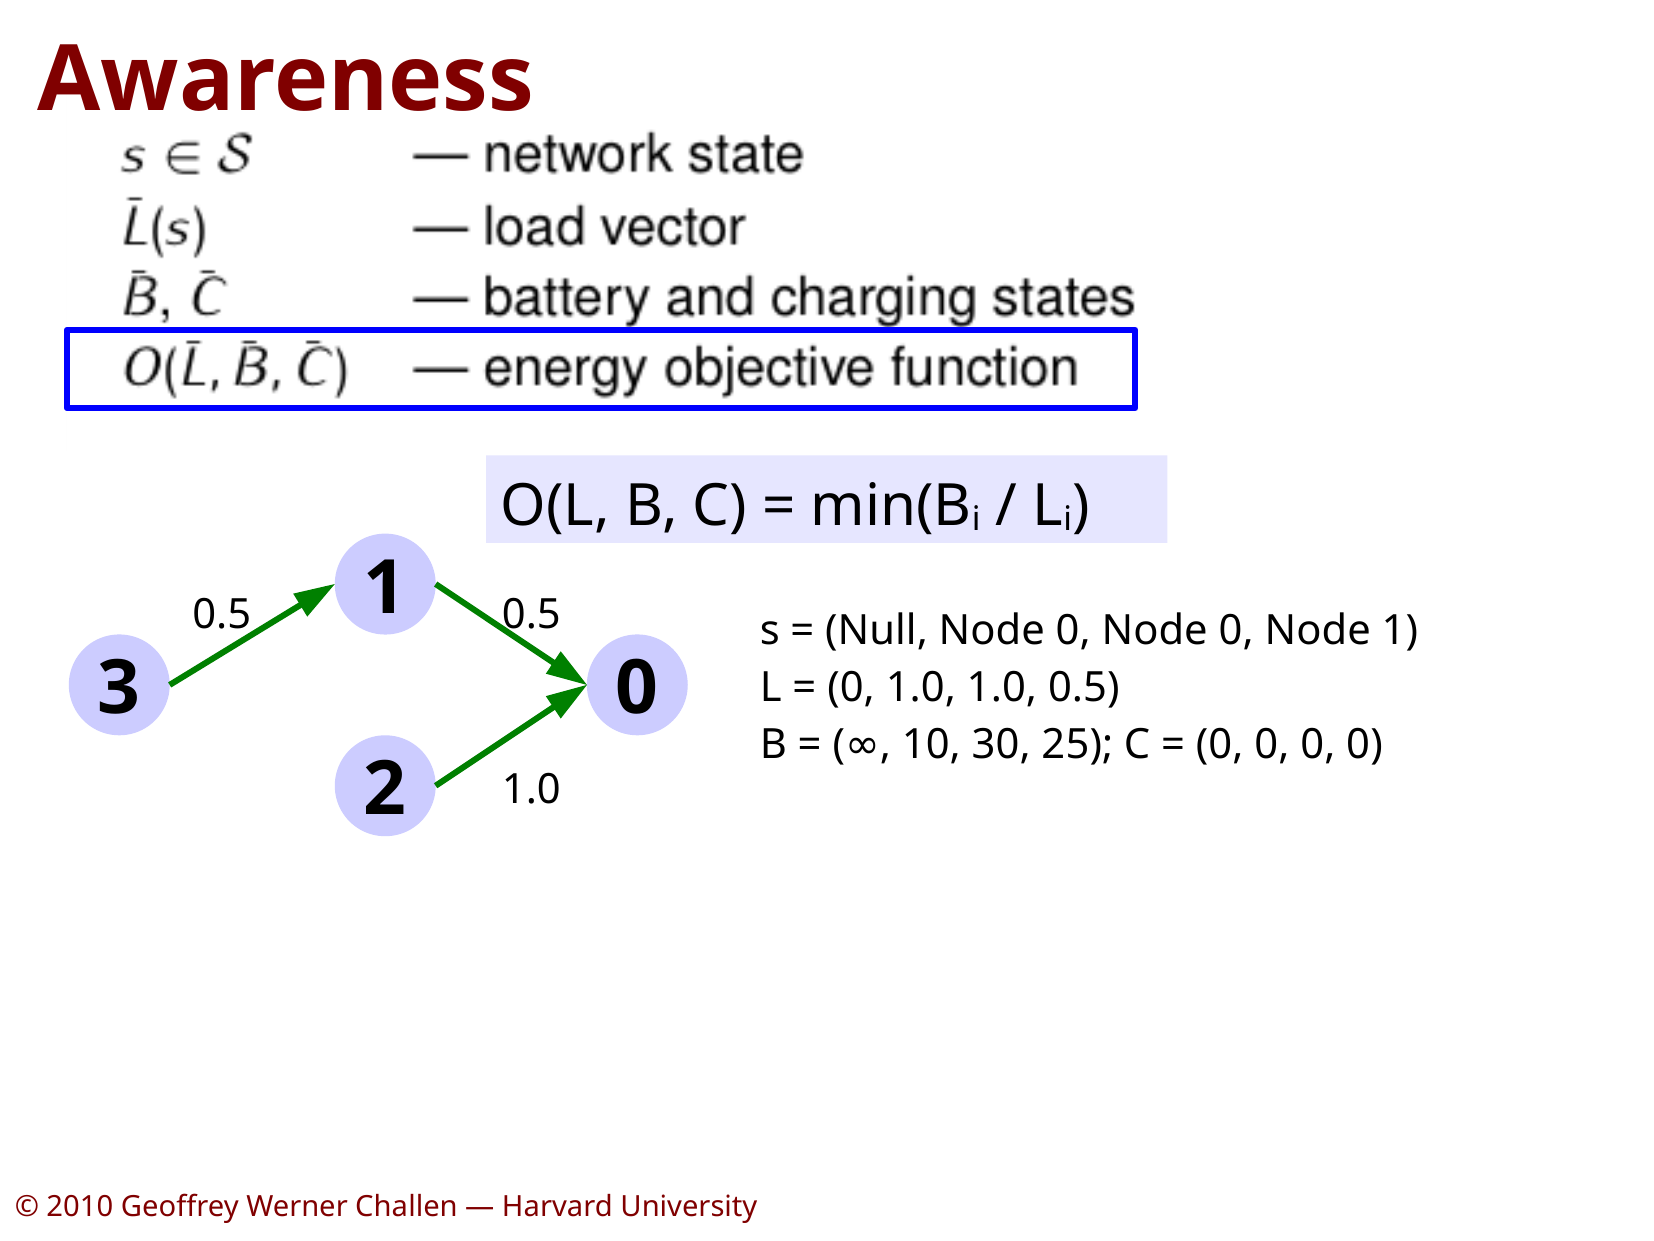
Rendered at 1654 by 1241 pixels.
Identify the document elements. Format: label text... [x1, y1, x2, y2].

text_box 0.5 [177, 576, 274, 641]
text_box 0.5 [487, 576, 583, 641]
text_box 1.0 [487, 750, 583, 815]
text_box 2 [334, 735, 436, 837]
text_box 3 [68, 634, 170, 736]
picture [70, 333, 1132, 405]
text_box s = (Null, Node 0, Node 0, Node 1) L = (0, 1.0, 1.0, 0.5) B = (∞, 10, 30, 25); C = (0, 0, 0, 0) [745, 591, 1590, 808]
text_box 1 [334, 533, 436, 635]
text_box 0 [586, 634, 688, 736]
picture [65, 143, 1197, 451]
title Awareness [0, 7, 1654, 143]
text_box O(L, B, C) = min(Bi / Li) [486, 455, 1168, 543]
